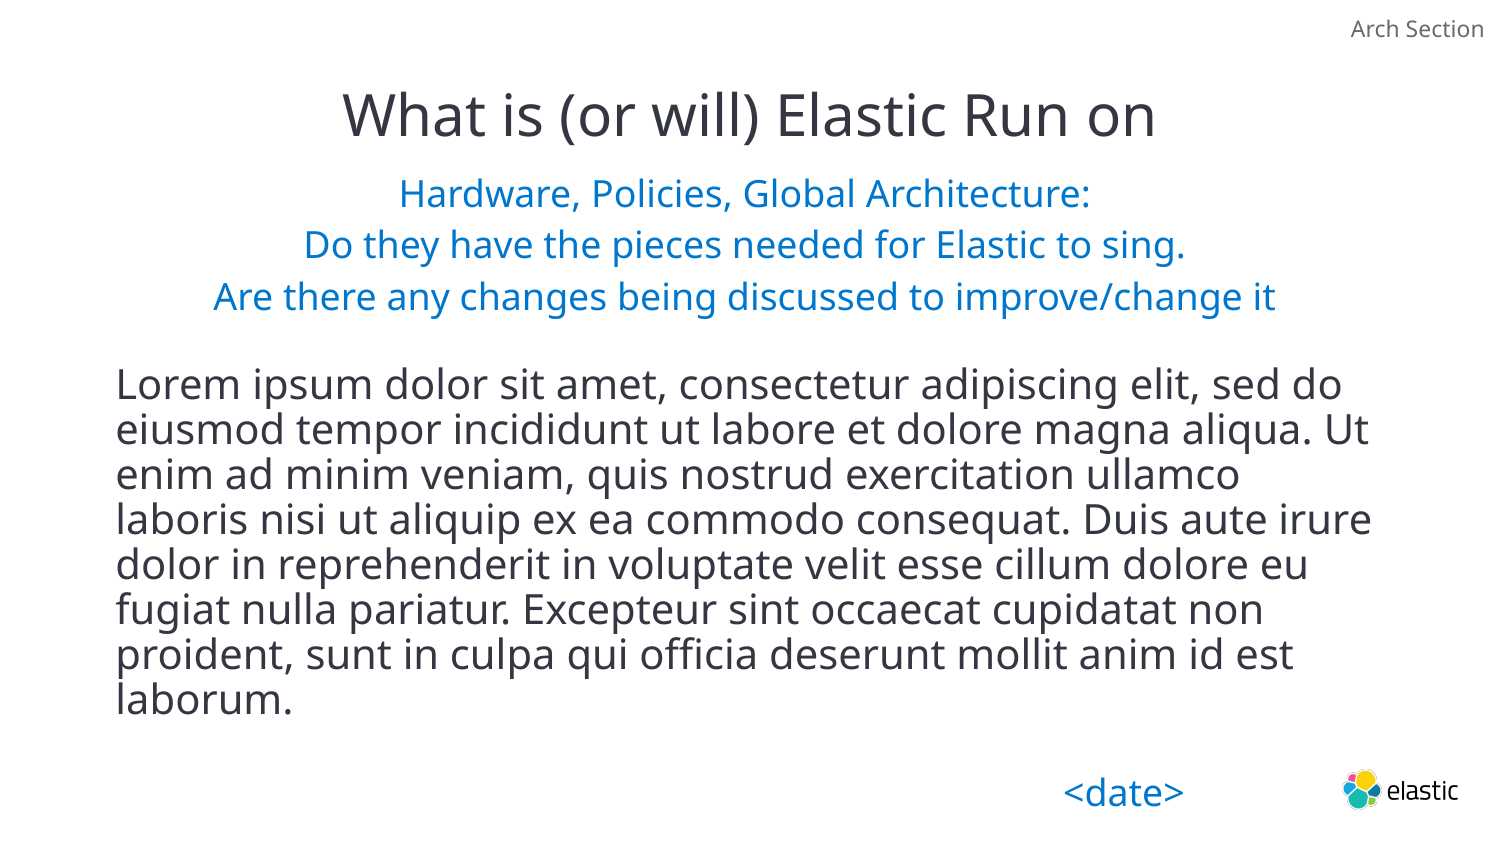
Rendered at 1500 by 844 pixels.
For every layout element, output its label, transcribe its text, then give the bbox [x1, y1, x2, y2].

text_box Lorem ipsum dolor sit amet, consectetur adipiscing elit, sed do eiusmod tempor incididunt ut labore et dolore magna aliqua. Ut enim ad minim veniam, quis nostrud exercitation ullamco laboris nisi ut aliquip ex ea commodo consequat. Duis aute irure dolor in reprehenderit in voluptate velit esse cillum dolore eu fugiat nulla pariatur. Excepteur sint occaecat cupidatat non proident, sunt in culpa qui officia deserunt mollit anim id est laborum. [100, 348, 1400, 743]
text_box <date> [1048, 753, 1318, 821]
subtitle Hardware, Policies, Global Architecture: Do they have the pieces needed for Elastic to sing. Are there any changes being discussed to improve/change it [111, 162, 1389, 326]
text_box Arch Section [1252, 0, 1500, 55]
picture [1342, 769, 1458, 810]
title What is (or will) Elastic Run on [105, 78, 1395, 145]
